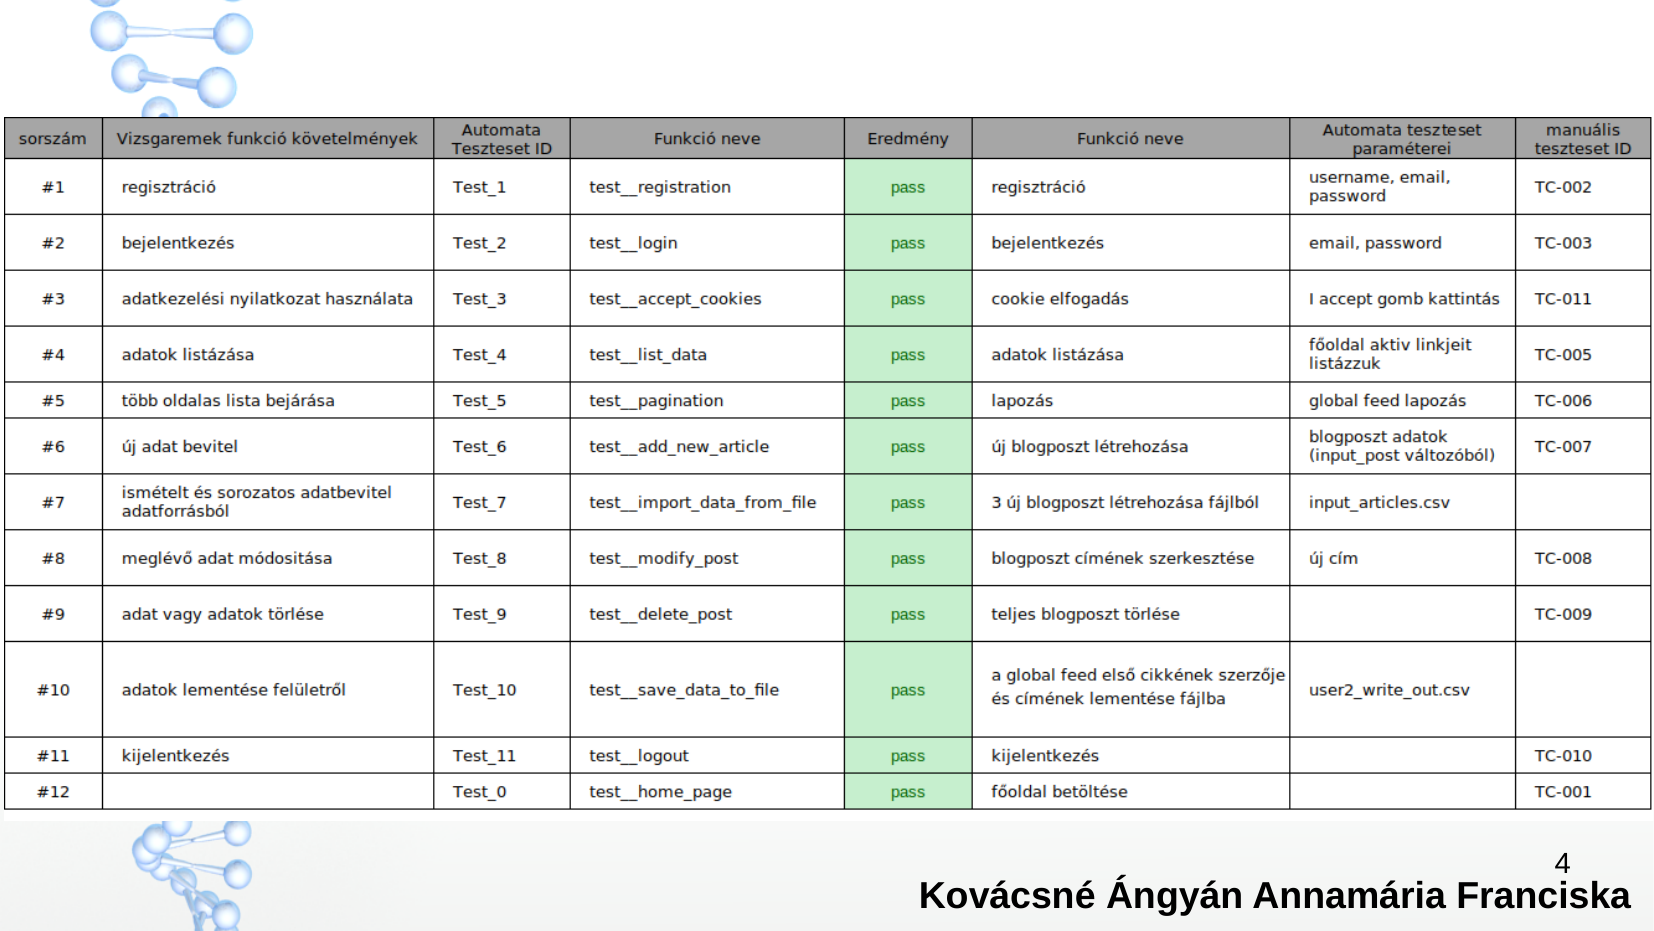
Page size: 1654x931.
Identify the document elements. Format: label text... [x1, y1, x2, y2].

picture [1558, 857, 1564, 866]
picture [0, 0, 1654, 931]
text_box Kovácsné Ángyán Annamária Franciska [900, 867, 1651, 931]
